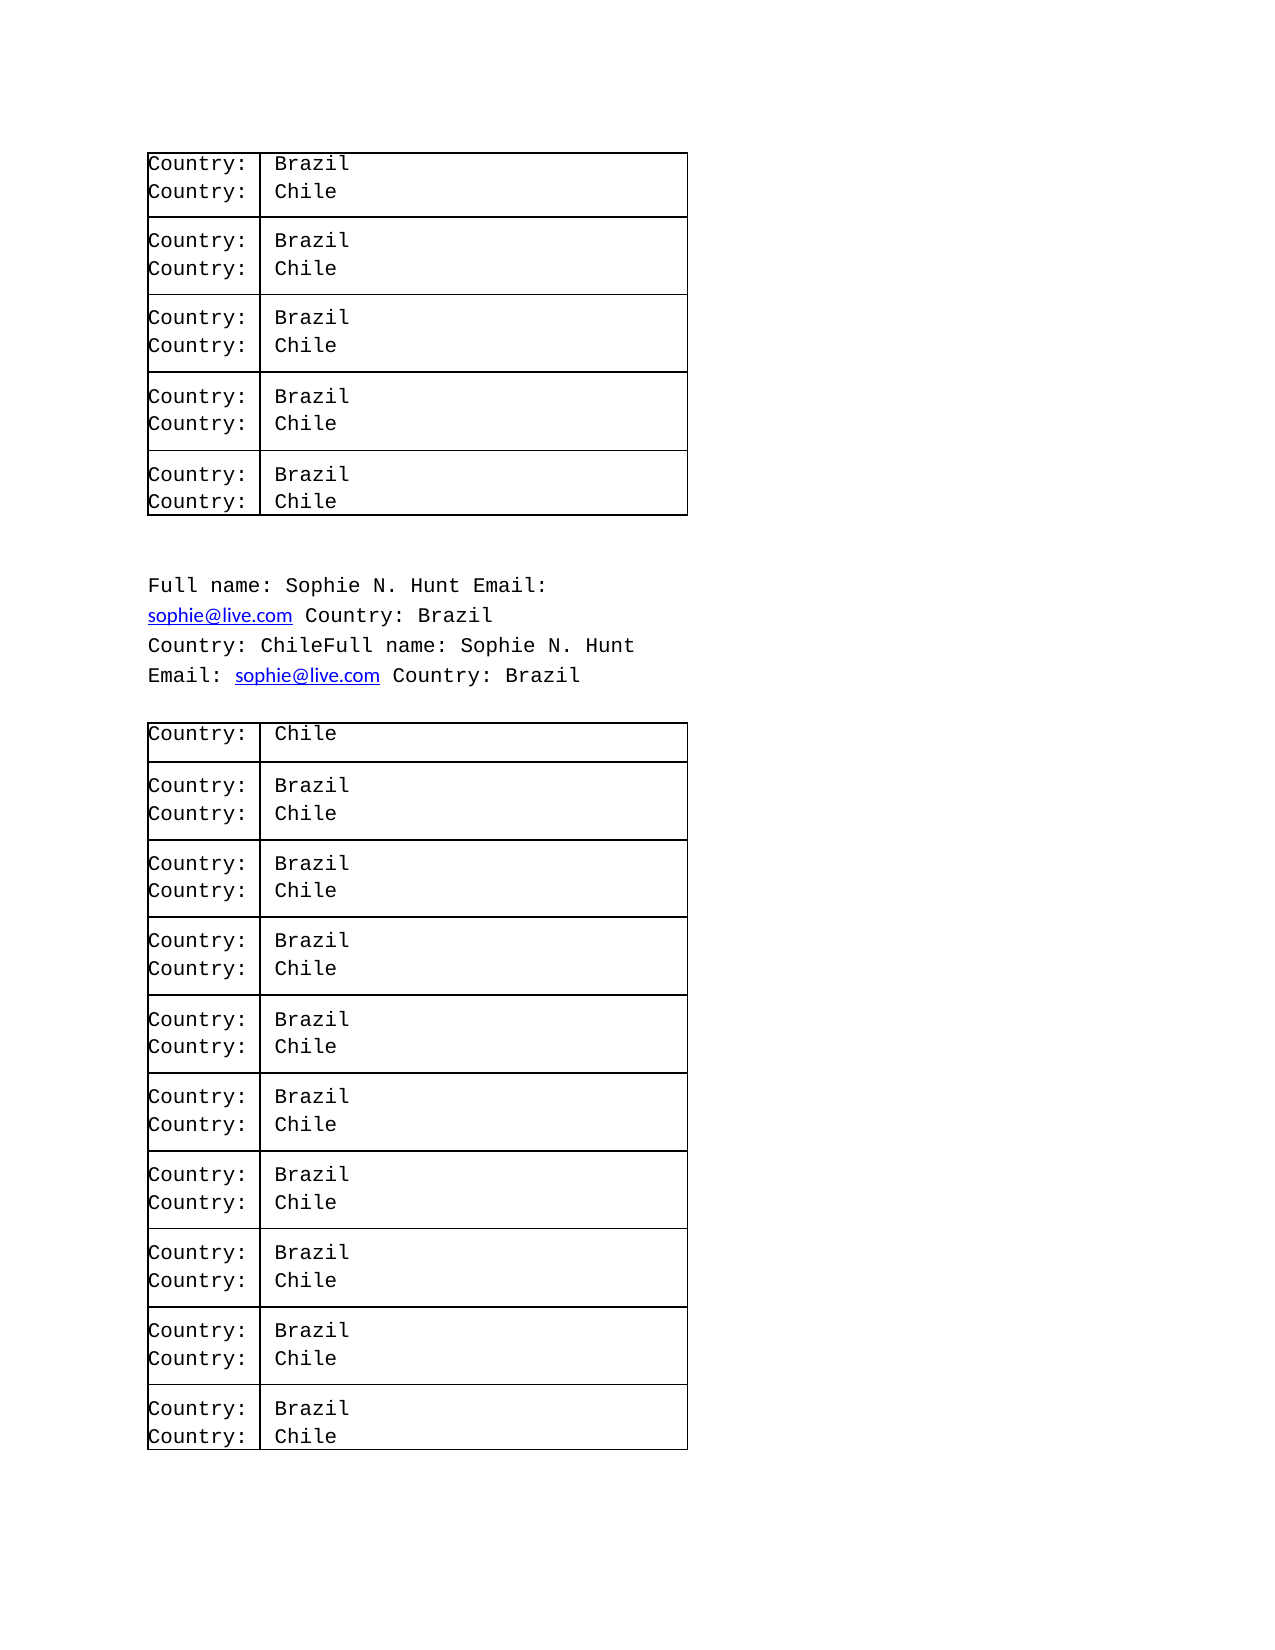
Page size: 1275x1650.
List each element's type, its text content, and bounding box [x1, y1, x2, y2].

table_cell Country: Country: [149, 295, 259, 371]
table_cell Brazil Chile [261, 1308, 687, 1384]
table_cell Country: Country: [149, 218, 259, 294]
table_cell Brazil Chile [261, 918, 687, 994]
table_header Brazil Chile [261, 154, 687, 216]
table_cell Brazil Chile [261, 996, 687, 1072]
table_cell Country: Country: [149, 1074, 259, 1150]
table_cell Brazil Chile [261, 1074, 687, 1150]
table_cell Brazil Chile [261, 295, 687, 371]
table_cell Brazil Chile [261, 373, 687, 450]
table_cell Brazil Chile [261, 763, 687, 839]
table_header Country: [149, 724, 259, 761]
table_cell Country: Country: [149, 1229, 259, 1306]
table_header Country: Country: [149, 154, 259, 216]
table_cell Country: Country: [149, 1308, 259, 1384]
table_cell Brazil Chile [261, 1152, 687, 1228]
table_cell Country: Country: [149, 918, 259, 994]
table_cell Country: Country: [149, 996, 259, 1072]
table_cell Brazil Chile [261, 1385, 687, 1449]
table_cell Country: Country: [149, 1385, 259, 1449]
table_cell Country: Country: [149, 451, 259, 514]
text_box Full name: Sophie N. Hunt Email: sophie@live.com Country: Brazil Country: ChileFull name: Sophie N. Hunt Email: sophie@live.com Country: Brazil [147, 566, 688, 722]
table_cell Country: Country: [149, 373, 259, 450]
table_cell Country: Country: [149, 763, 259, 839]
table_cell Country: Country: [149, 1152, 259, 1228]
table_cell Brazil Chile [261, 1229, 687, 1306]
table_header Chile [261, 724, 687, 761]
table_cell Brazil Chile [261, 841, 687, 916]
table_cell Country: Country: [149, 841, 259, 916]
table_cell Brazil Chile [261, 451, 687, 514]
table_cell Brazil Chile [261, 218, 687, 294]
